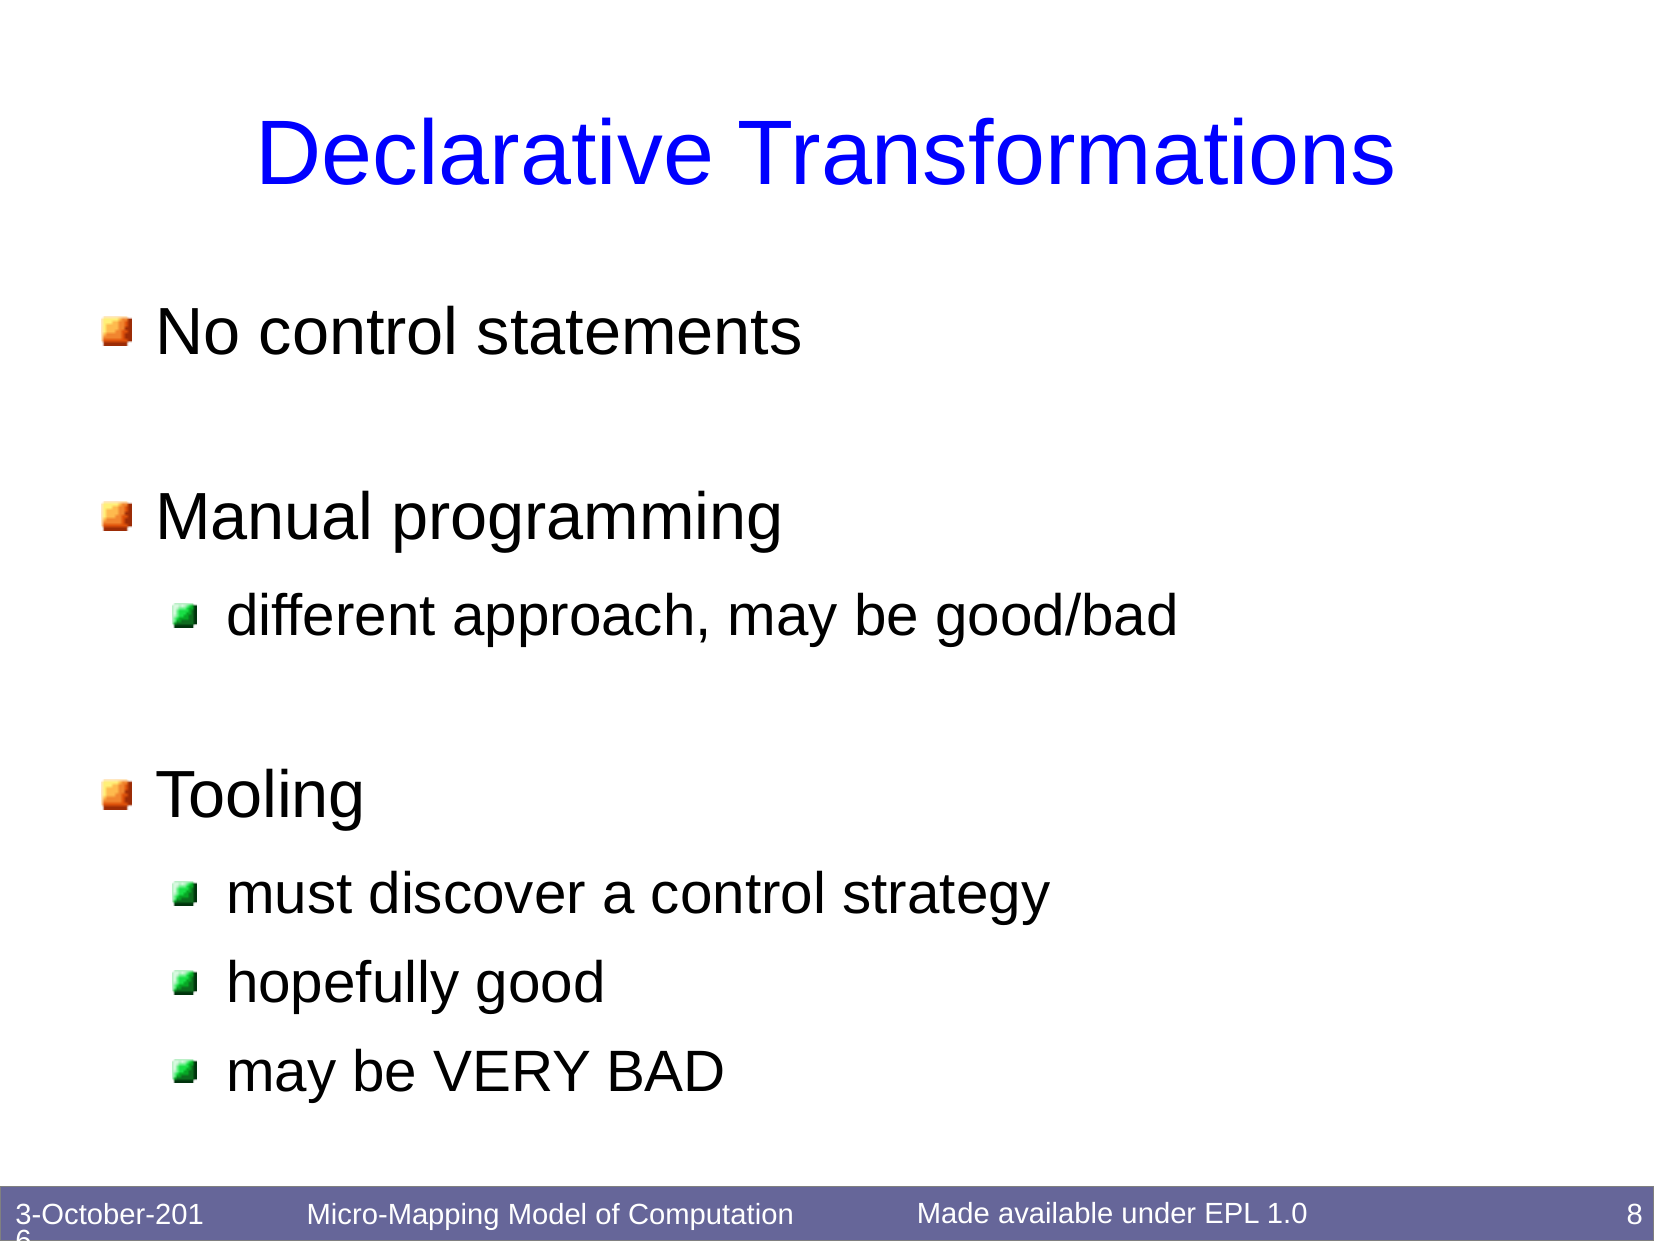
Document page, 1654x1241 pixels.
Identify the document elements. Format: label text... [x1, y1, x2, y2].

list No control statements Manual programming different approach, may be good/bad Tooling must discover a control strategy hopefully good may be VERY BAD [84, 293, 1573, 1201]
title Declarative Transformations [82, 49, 1571, 257]
